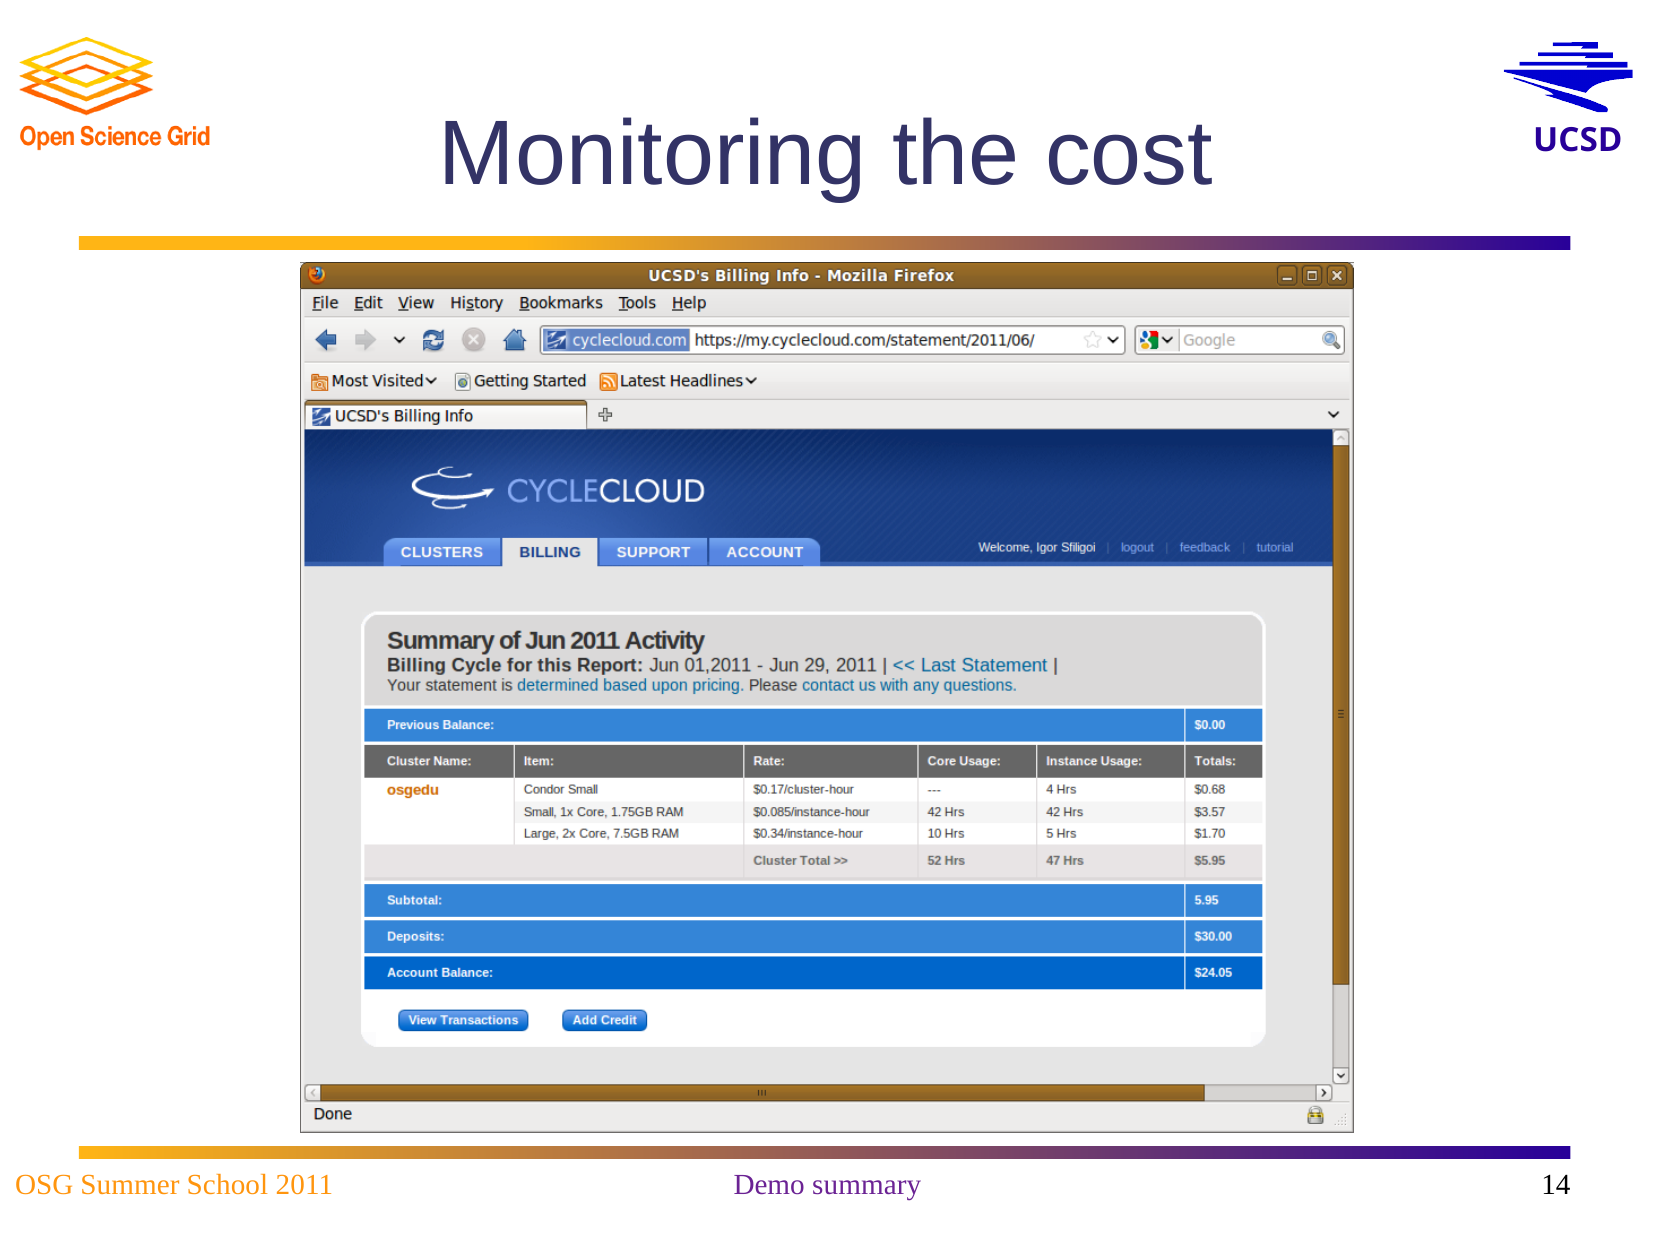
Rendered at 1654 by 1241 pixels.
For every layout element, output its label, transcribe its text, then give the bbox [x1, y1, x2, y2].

picture [1495, 42, 1637, 118]
picture [300, 262, 1354, 1133]
picture [0, 14, 229, 167]
title Monitoring the cost [82, 56, 1571, 250]
